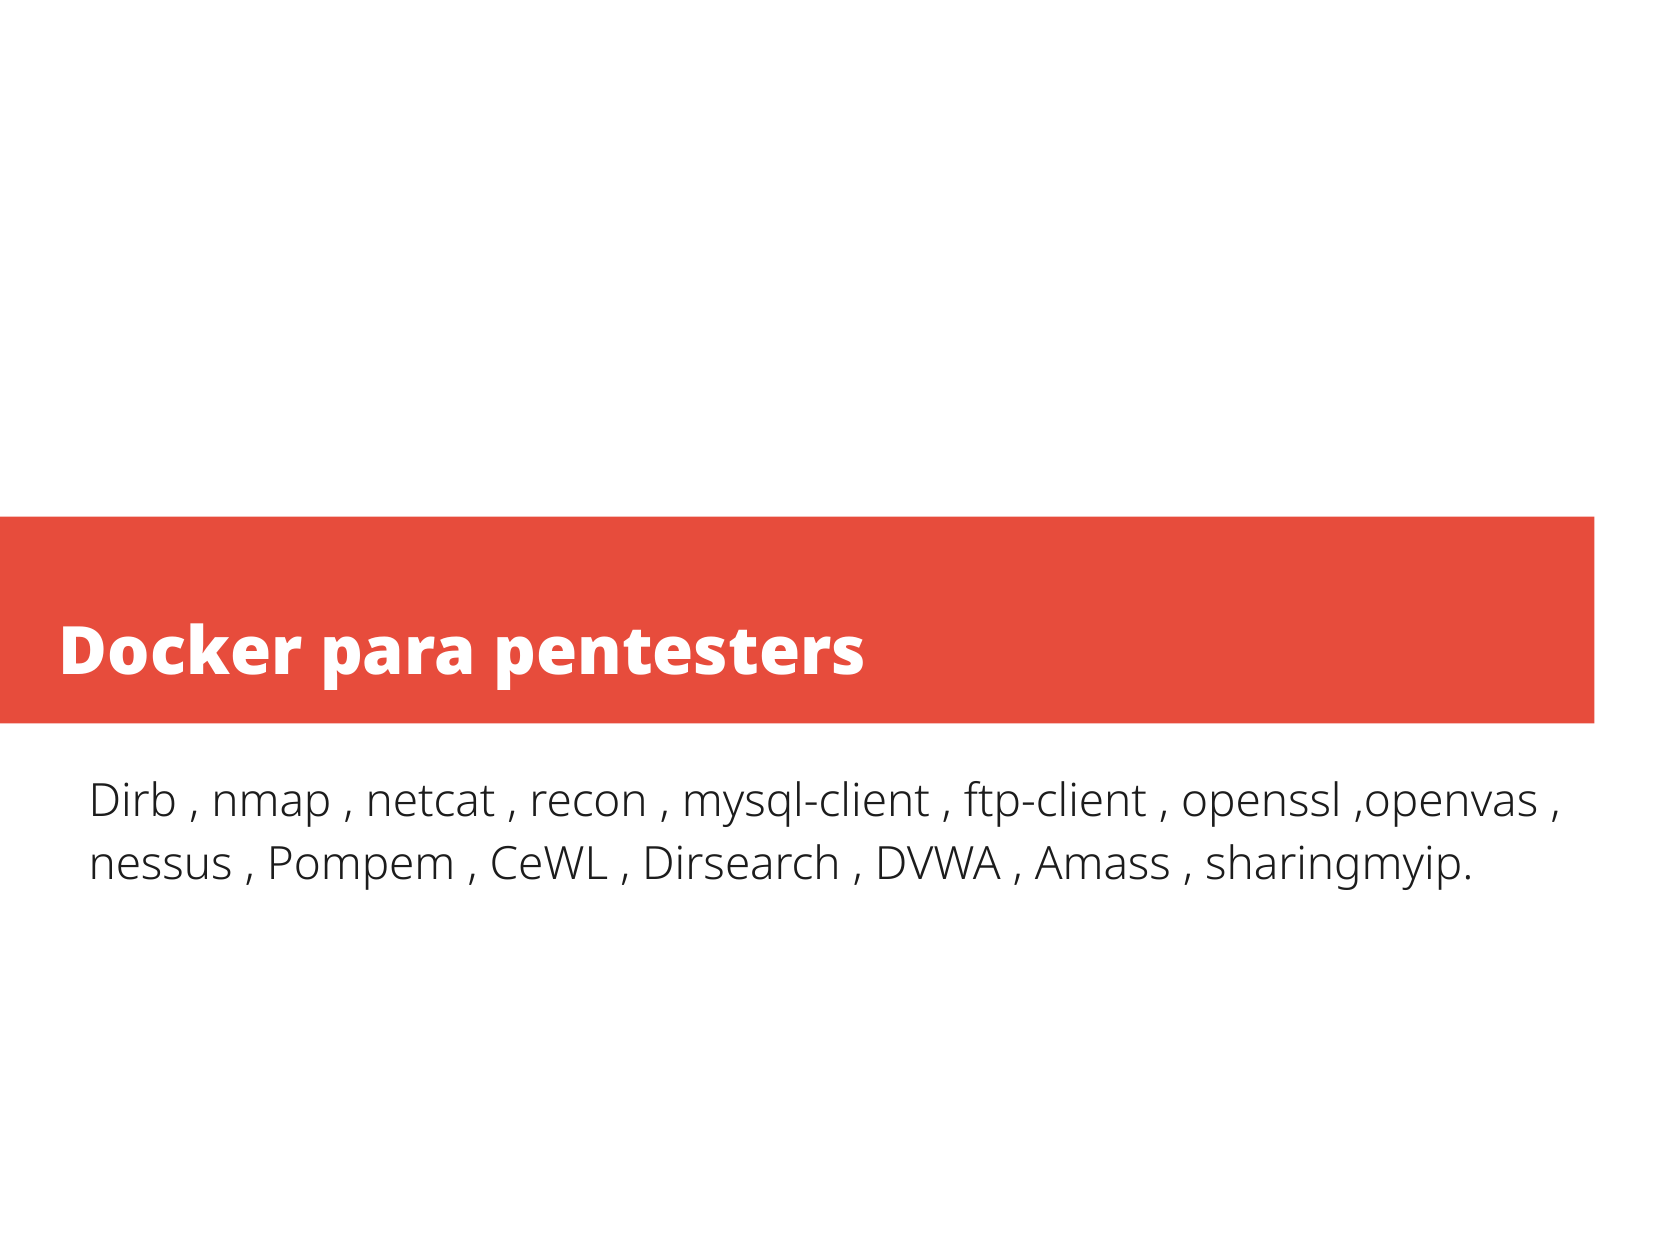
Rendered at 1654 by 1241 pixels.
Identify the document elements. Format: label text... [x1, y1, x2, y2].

title Docker para pentesters [59, 546, 1595, 694]
subtitle Dirb , nmap , netcat , recon , mysql-client , ftp-client , openssl ,openvas , nessus , Pompem , CeWL , Dirsearch , DVWA , Amass , sharingmyip. [88, 767, 1595, 1182]
